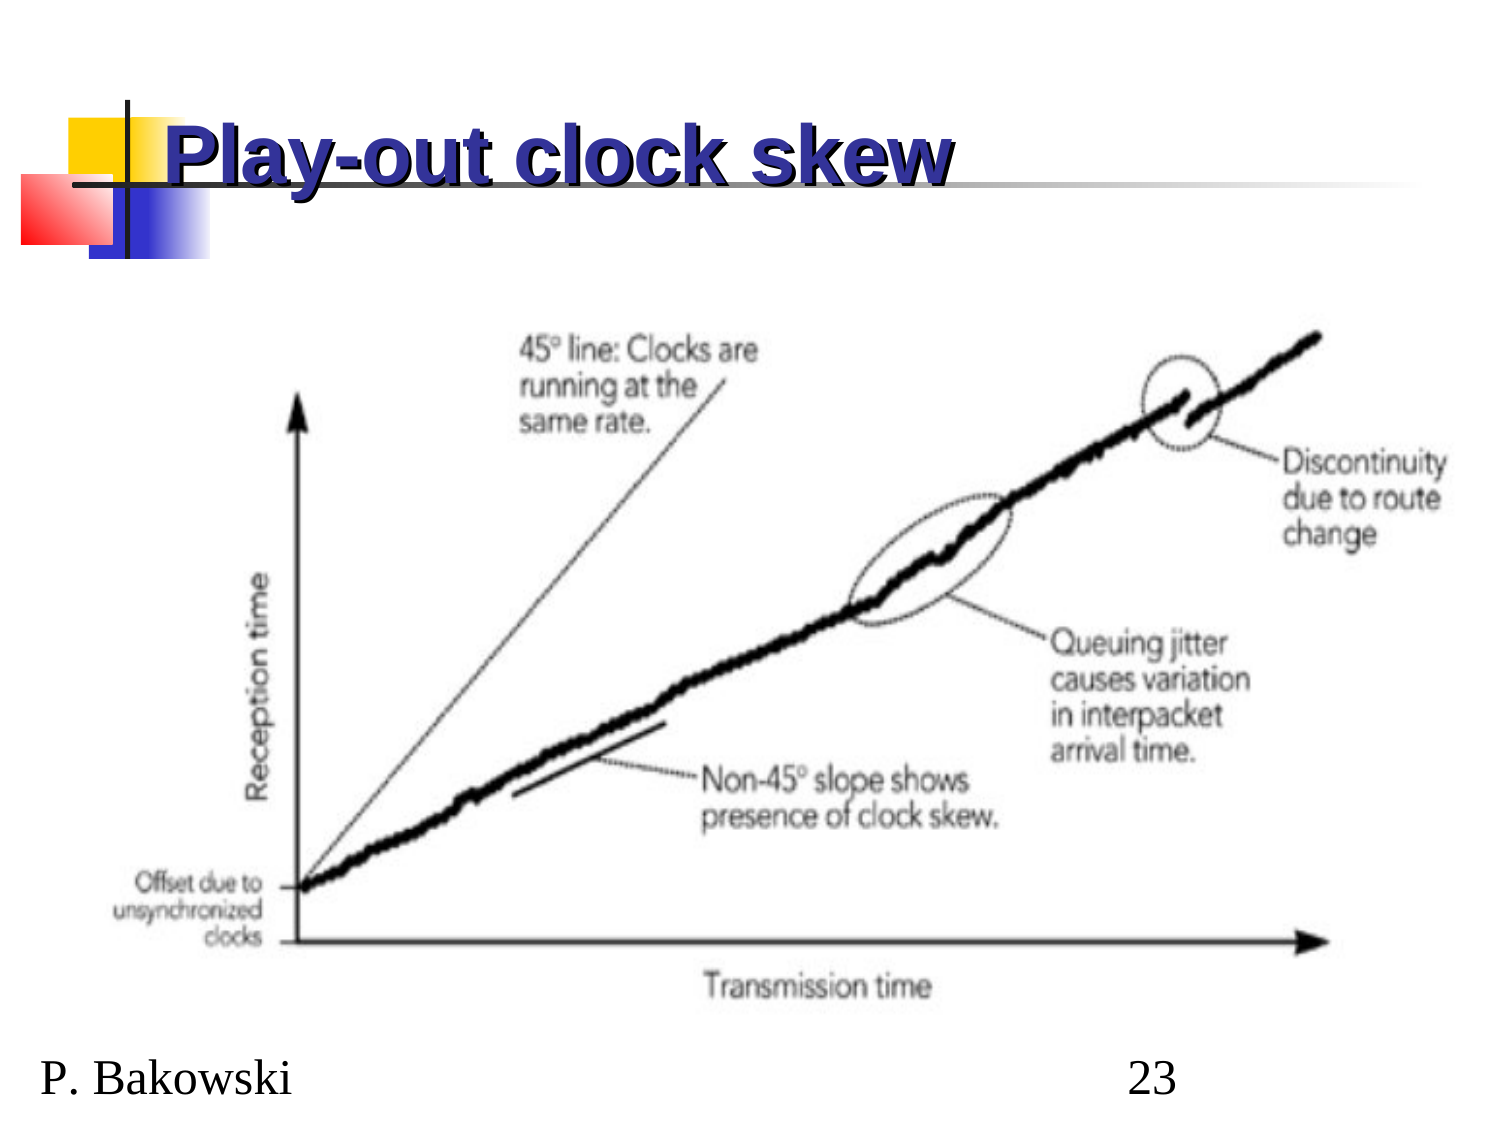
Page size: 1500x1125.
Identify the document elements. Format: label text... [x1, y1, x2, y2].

title Play-out clock skew [147, 92, 1500, 213]
picture [74, 259, 1489, 1028]
